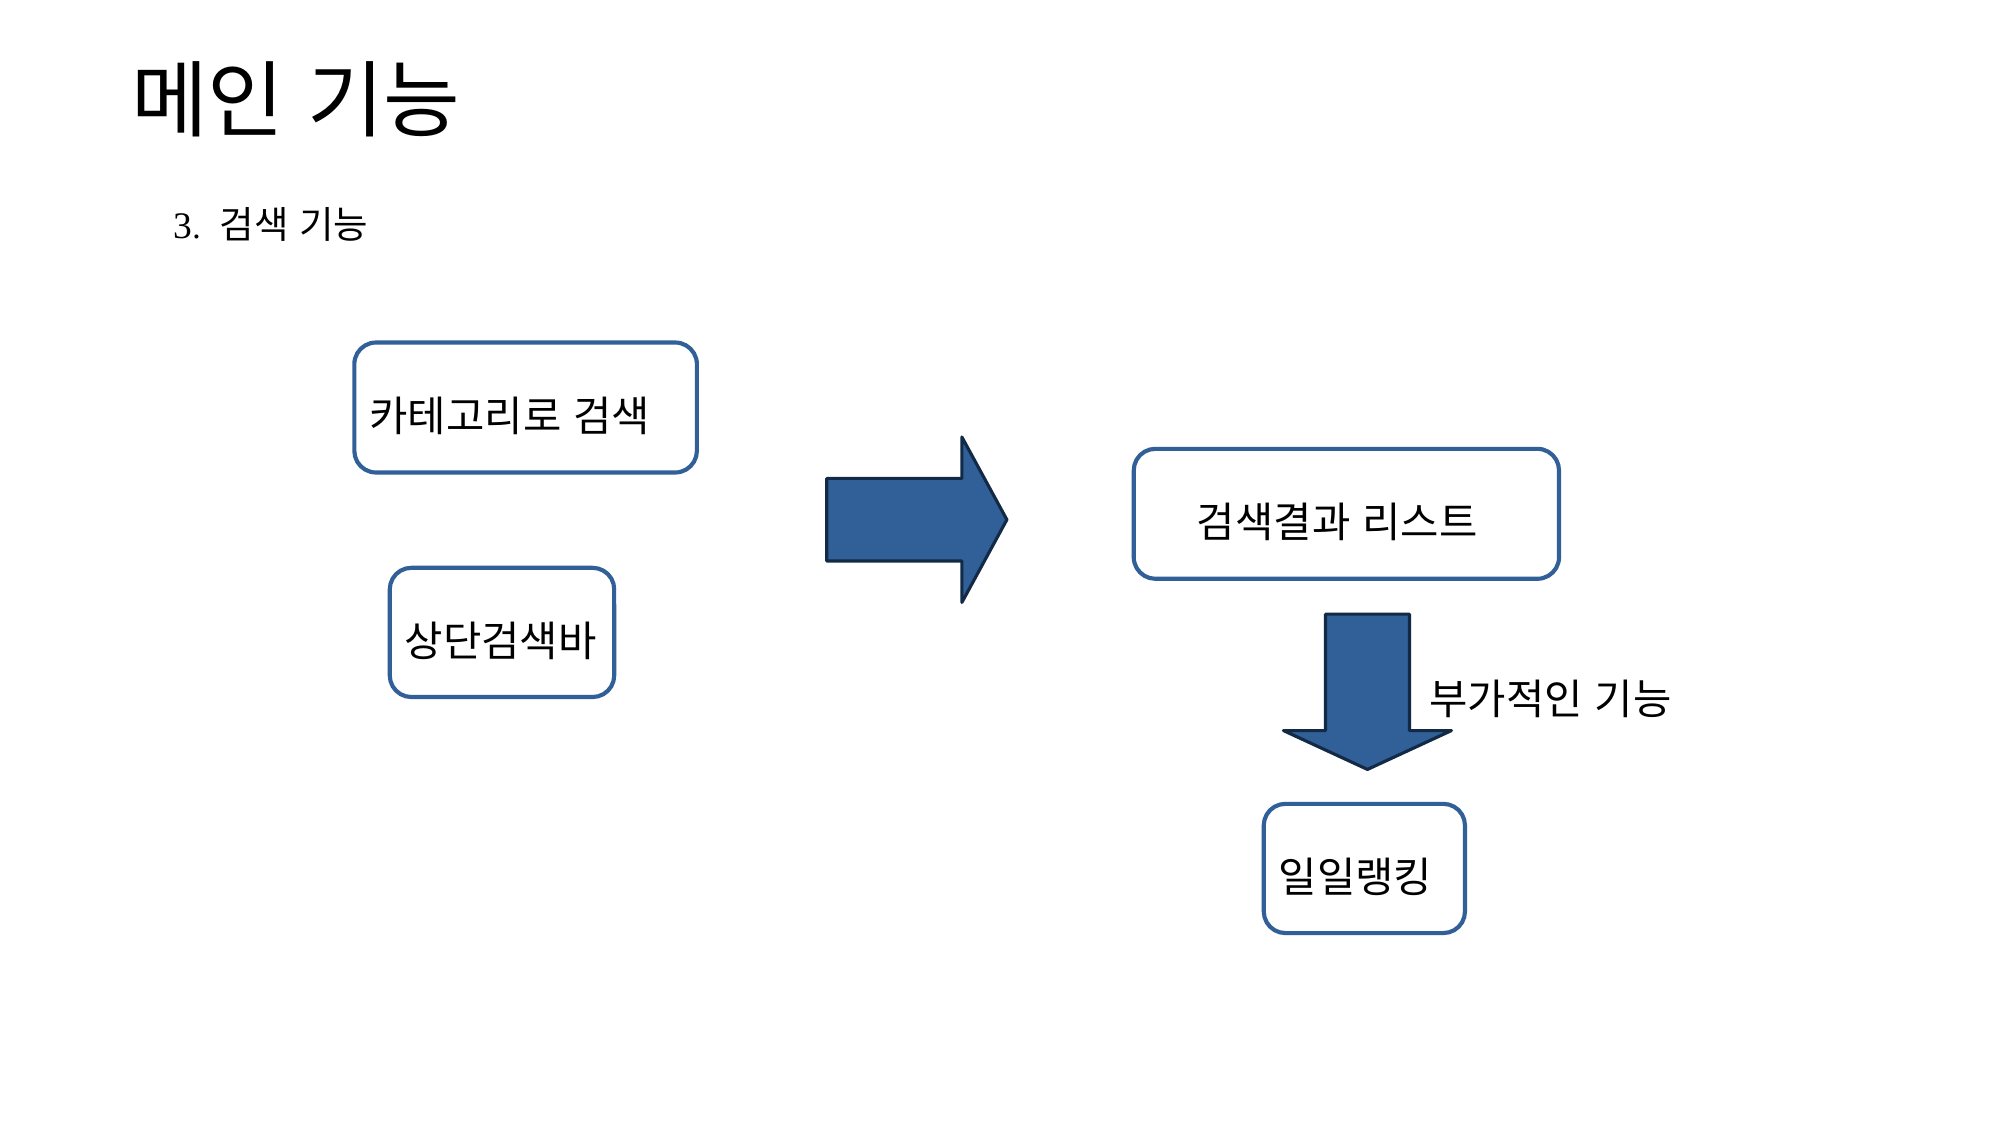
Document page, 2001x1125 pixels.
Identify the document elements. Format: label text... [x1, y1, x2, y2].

text_box [354, 342, 697, 375]
text_box 일일랭킹 [1263, 836, 1468, 902]
text_box [389, 567, 615, 600]
text_box 3. 검색 기능 [158, 187, 637, 249]
text_box 카테고리로 검색 [354, 375, 703, 485]
text_box 부가적인 기능 [1414, 658, 1701, 721]
text_box [1263, 902, 1465, 934]
text_box 상단검색바 [389, 600, 650, 709]
title 메인 기능 [99, 0, 492, 188]
text_box [1283, 614, 1452, 770]
text_box [1133, 448, 1560, 579]
text_box 검색결과 리스트 [1181, 481, 1511, 547]
text_box [826, 437, 1007, 603]
text_box [1263, 803, 1465, 836]
